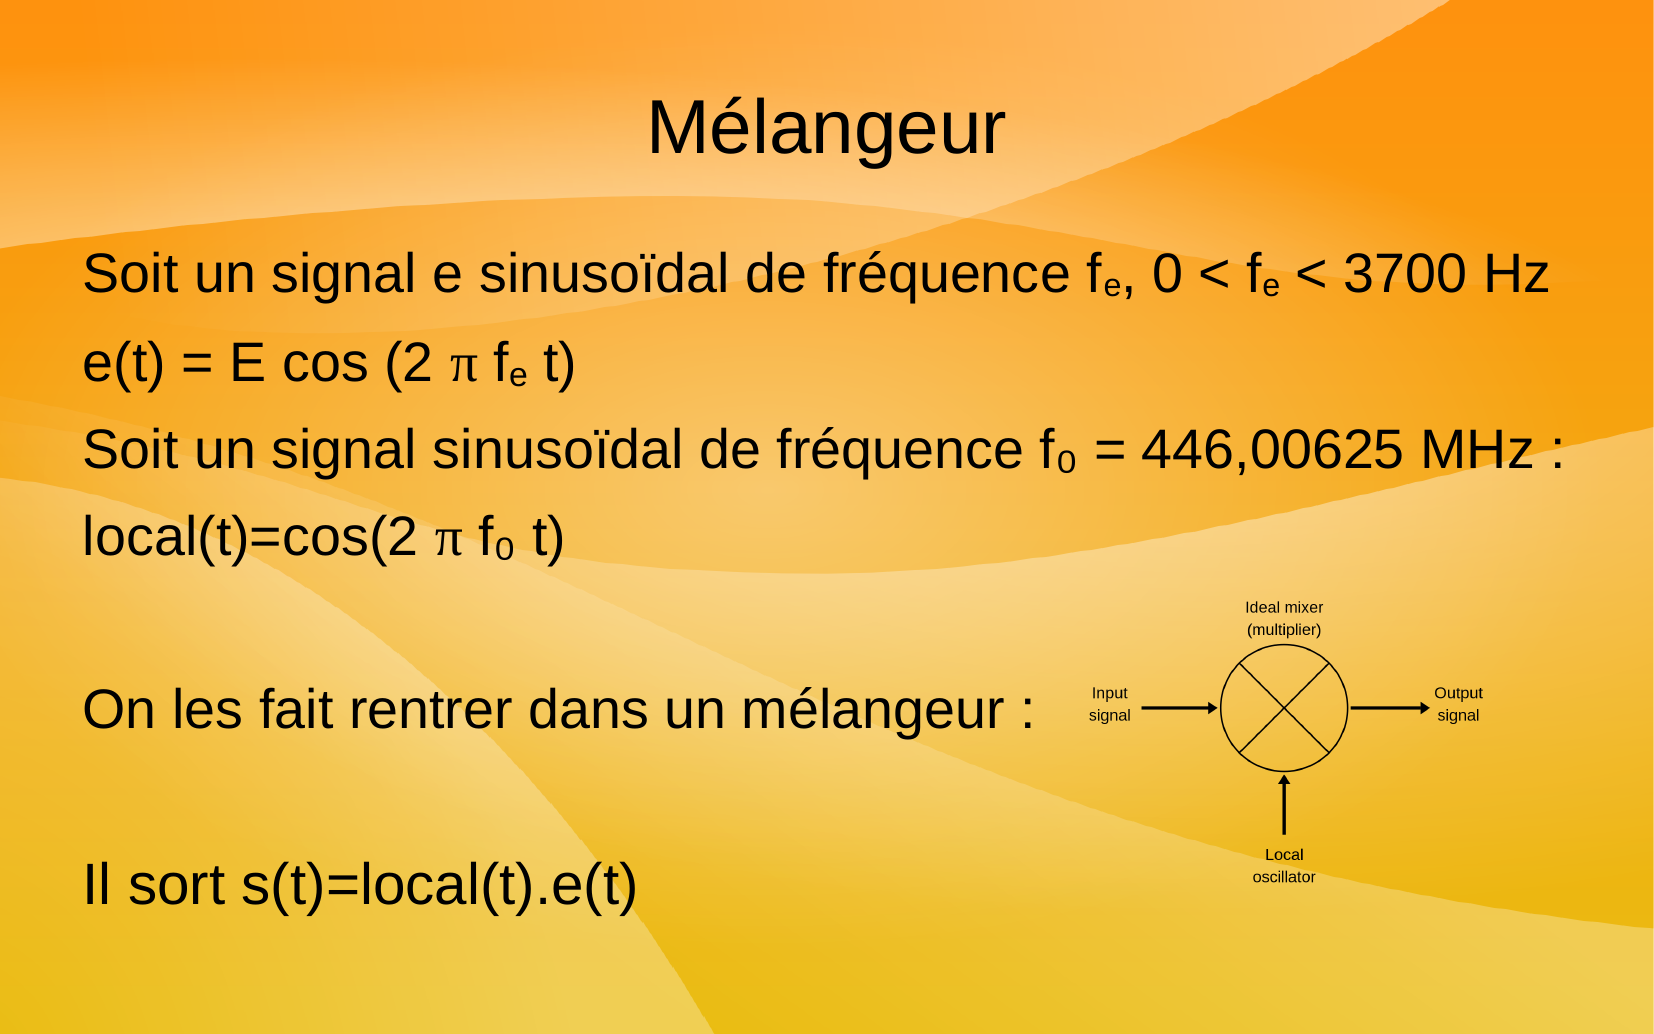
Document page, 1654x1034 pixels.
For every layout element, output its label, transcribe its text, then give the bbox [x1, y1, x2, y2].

list Soit un signal e sinusoïdal de fréquence fe, 0 < fe < 3700 Hz e(t) = E cos (2 π fe t) Soit un signal sinusoïdal de fréquence f₀ = 446,00625 MHz : local(t)=cos(2 π f₀ t) On les fait rentrer dans un mélangeur : Il sort s(t)=local(t).e(t) [82, 241, 1571, 1004]
title Mélangeur [82, 41, 1571, 214]
picture [0, 0, 1654, 1034]
